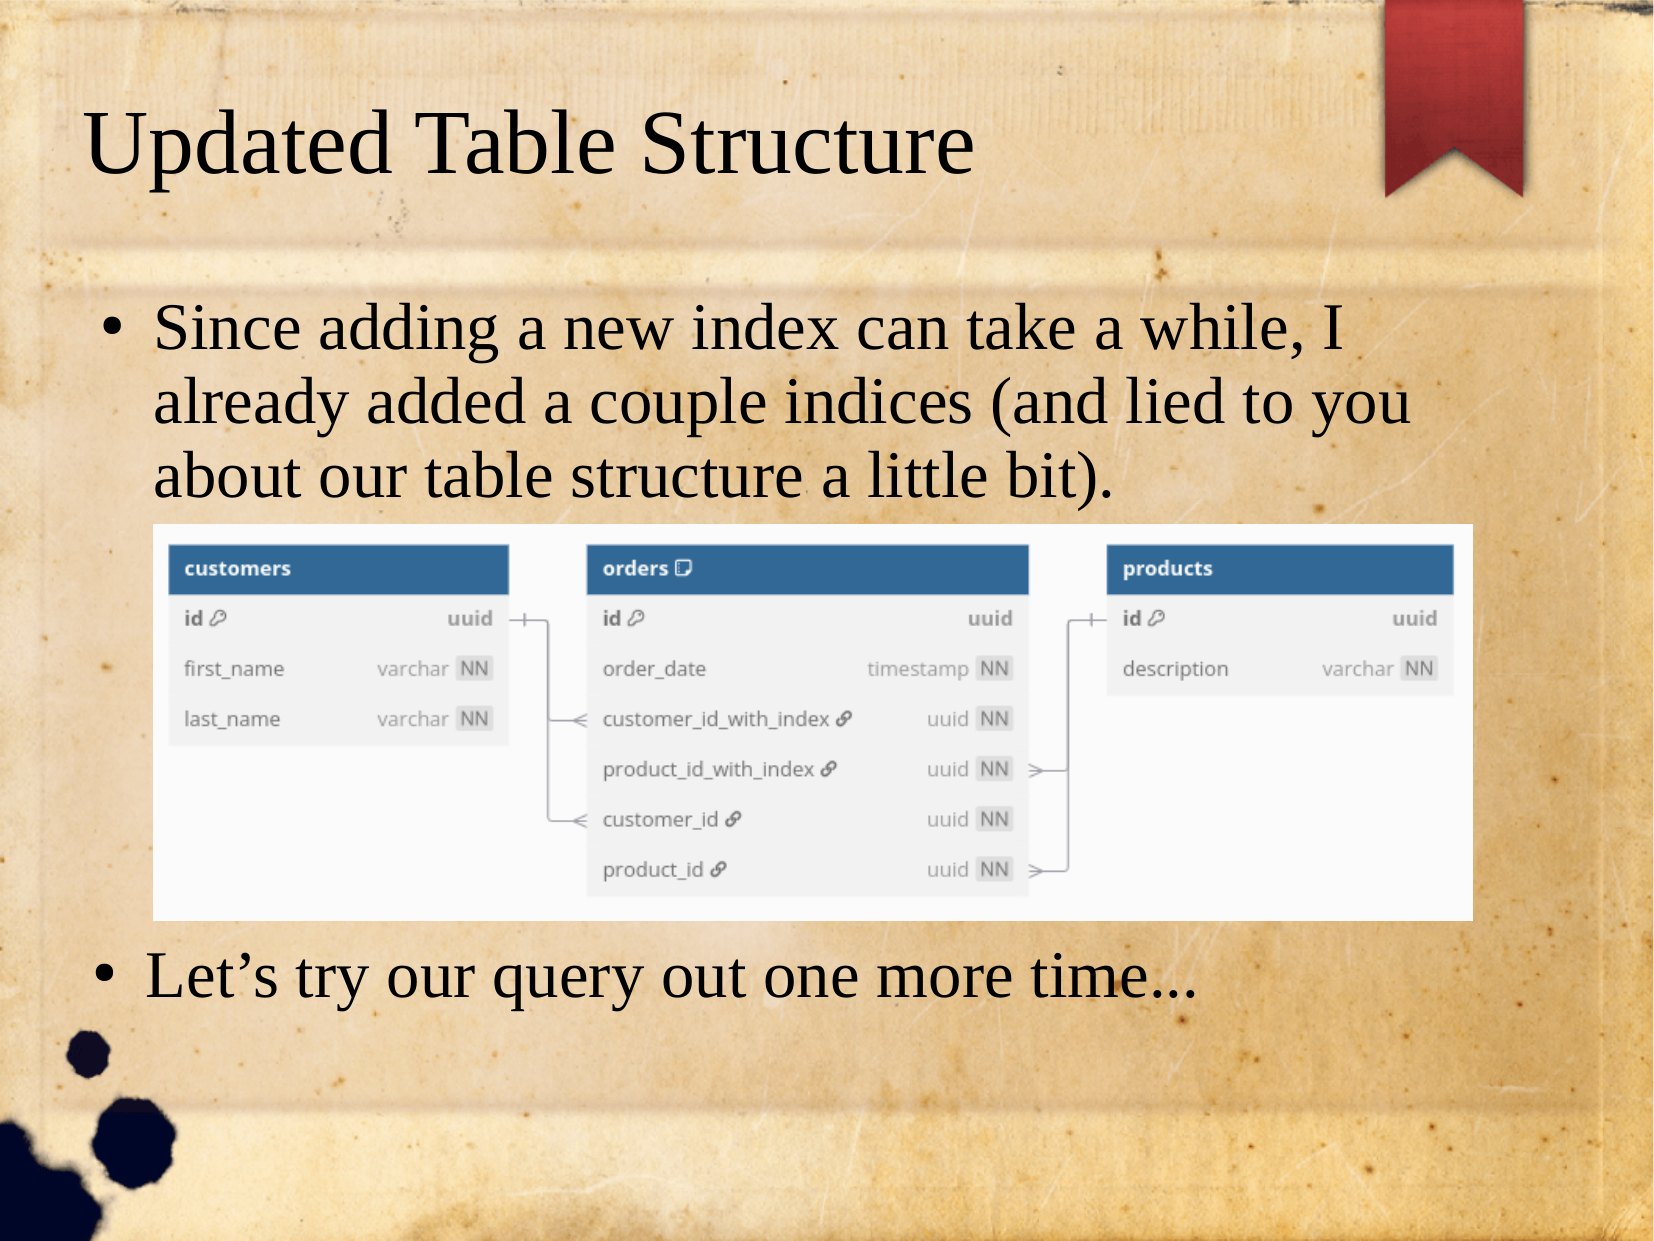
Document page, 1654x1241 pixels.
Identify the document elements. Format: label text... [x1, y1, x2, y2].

picture [0, 0, 1654, 1241]
list Let’s try our query out one more time... [75, 937, 1531, 1013]
list Since adding a new index can take a while, I already added a couple indices (and lied to you about our table structure a little bit). [82, 290, 1538, 563]
title Updated Table Structure [82, 49, 1347, 237]
